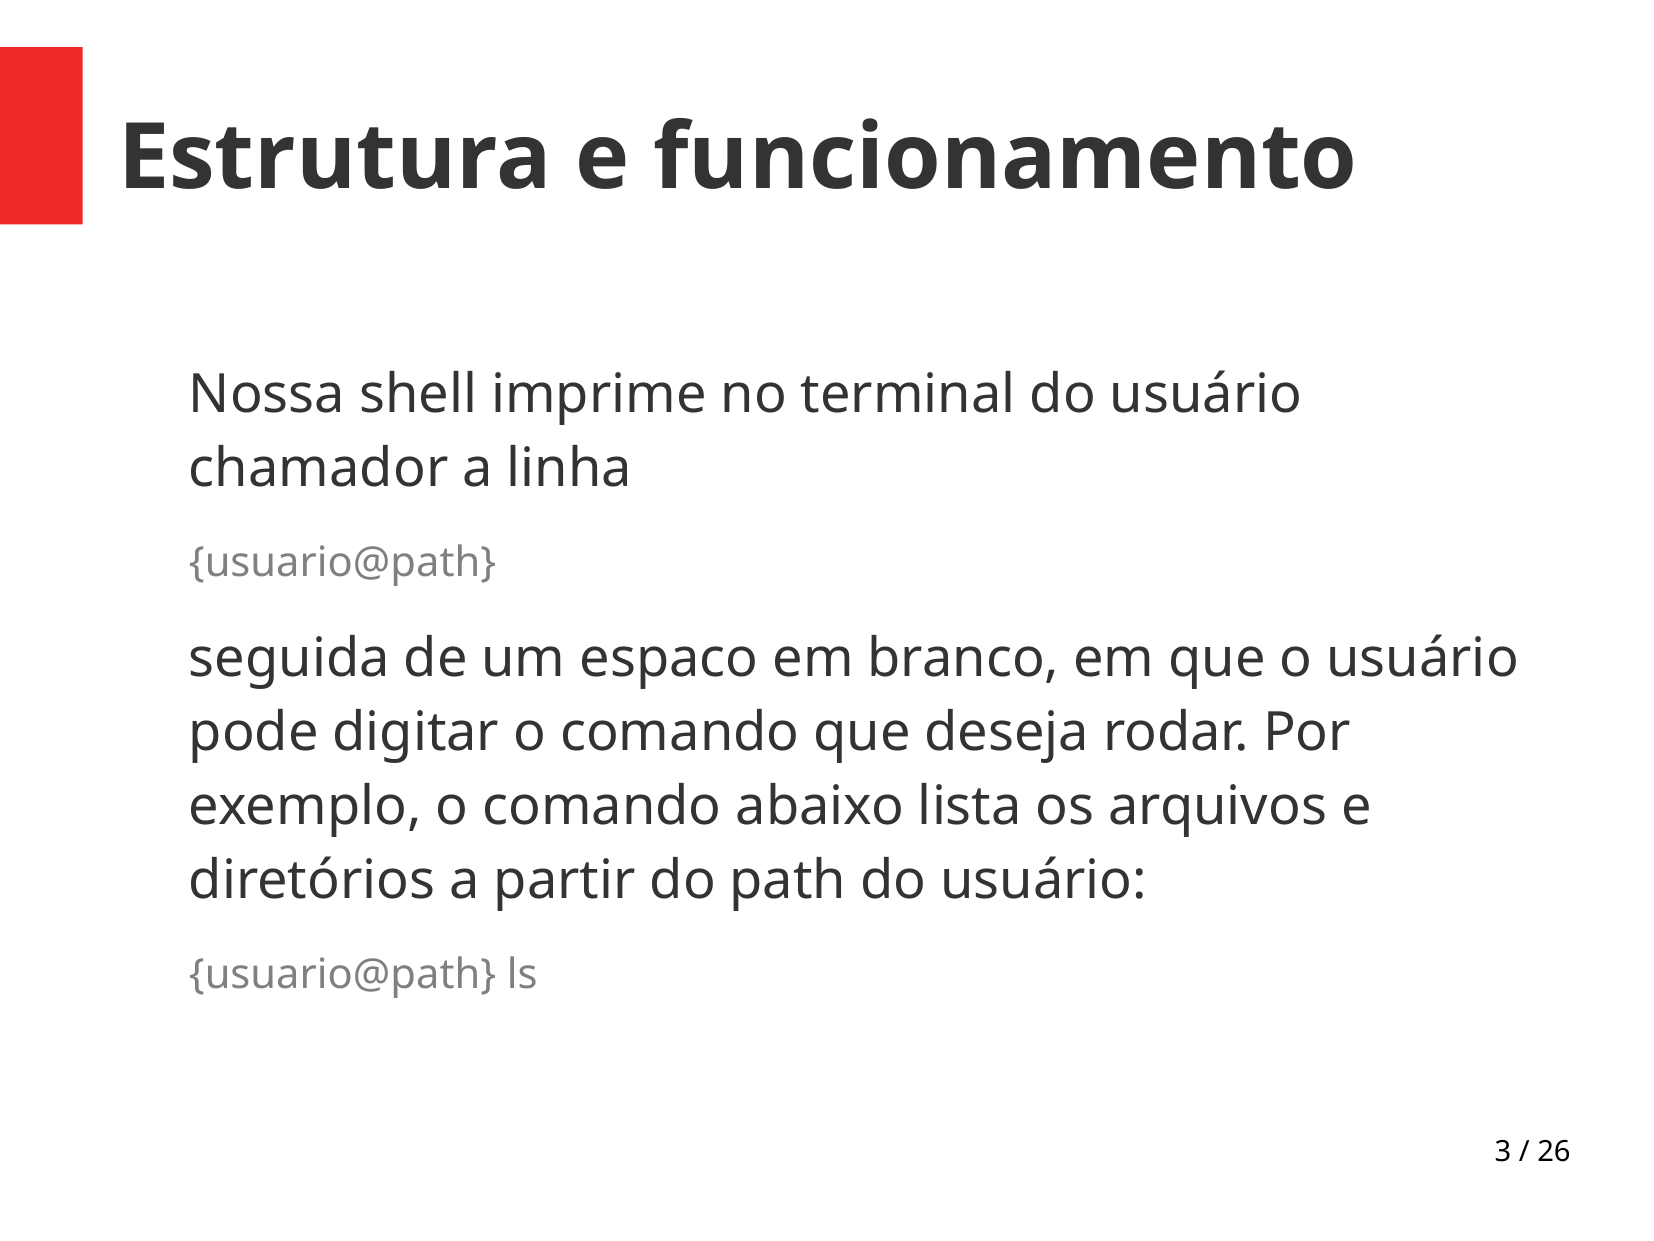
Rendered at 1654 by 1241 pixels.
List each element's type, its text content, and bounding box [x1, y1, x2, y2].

list Nossa shell imprime no terminal do usuário chamador a linha {usuario@path} seguida de um espaco em branco, em que o usuário pode digitar o comando que deseja rodar. Por exemplo, o comando abaixo lista os arquivos e diretórios a partir do path do usuário: {usuario@path} ls [118, 354, 1536, 1074]
title Estrutura e funcionamento [118, 49, 1571, 257]
